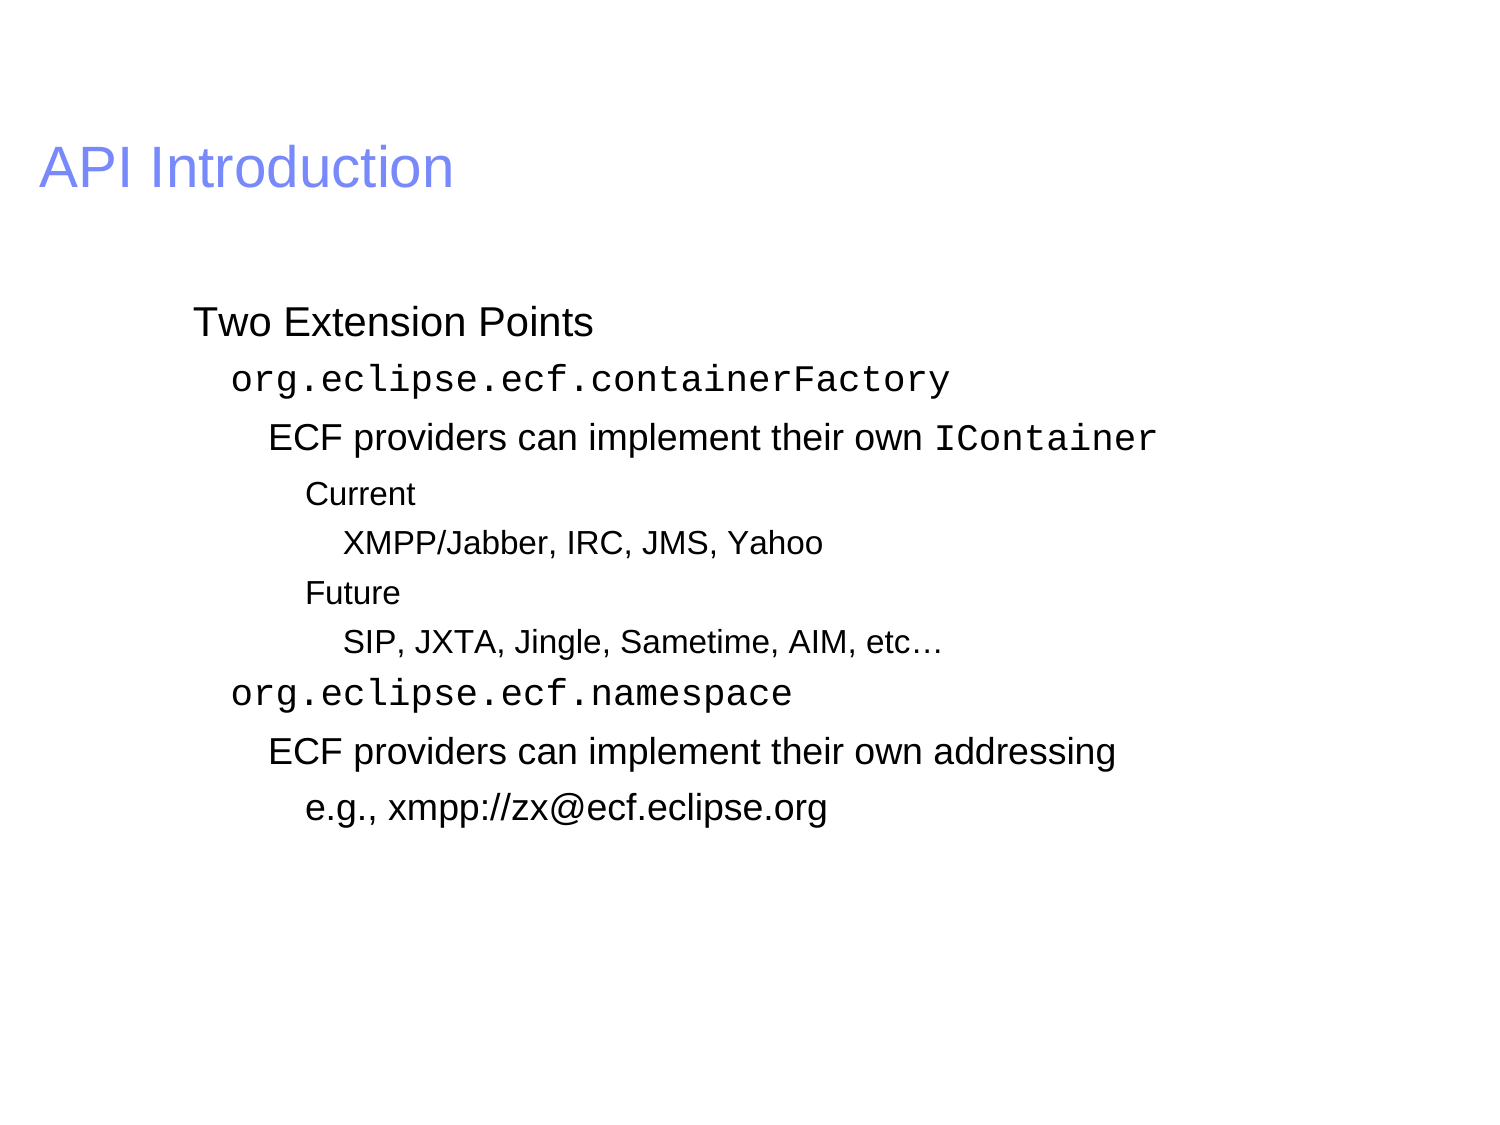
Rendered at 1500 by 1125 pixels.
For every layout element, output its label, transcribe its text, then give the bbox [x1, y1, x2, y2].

list Two Extension Points org.eclipse.ecf.containerFactory ECF providers can implement their own IContainer Current XMPP/Jabber, IRC, JMS, Yahoo Future SIP, JXTA, Jingle, Sametime, AIM, etc… org.eclipse.ecf.namespace ECF providers can implement their own addressing e.g., xmpp://zx@ecf.eclipse.org [178, 291, 1417, 1079]
title API Introduction [25, 132, 1415, 213]
